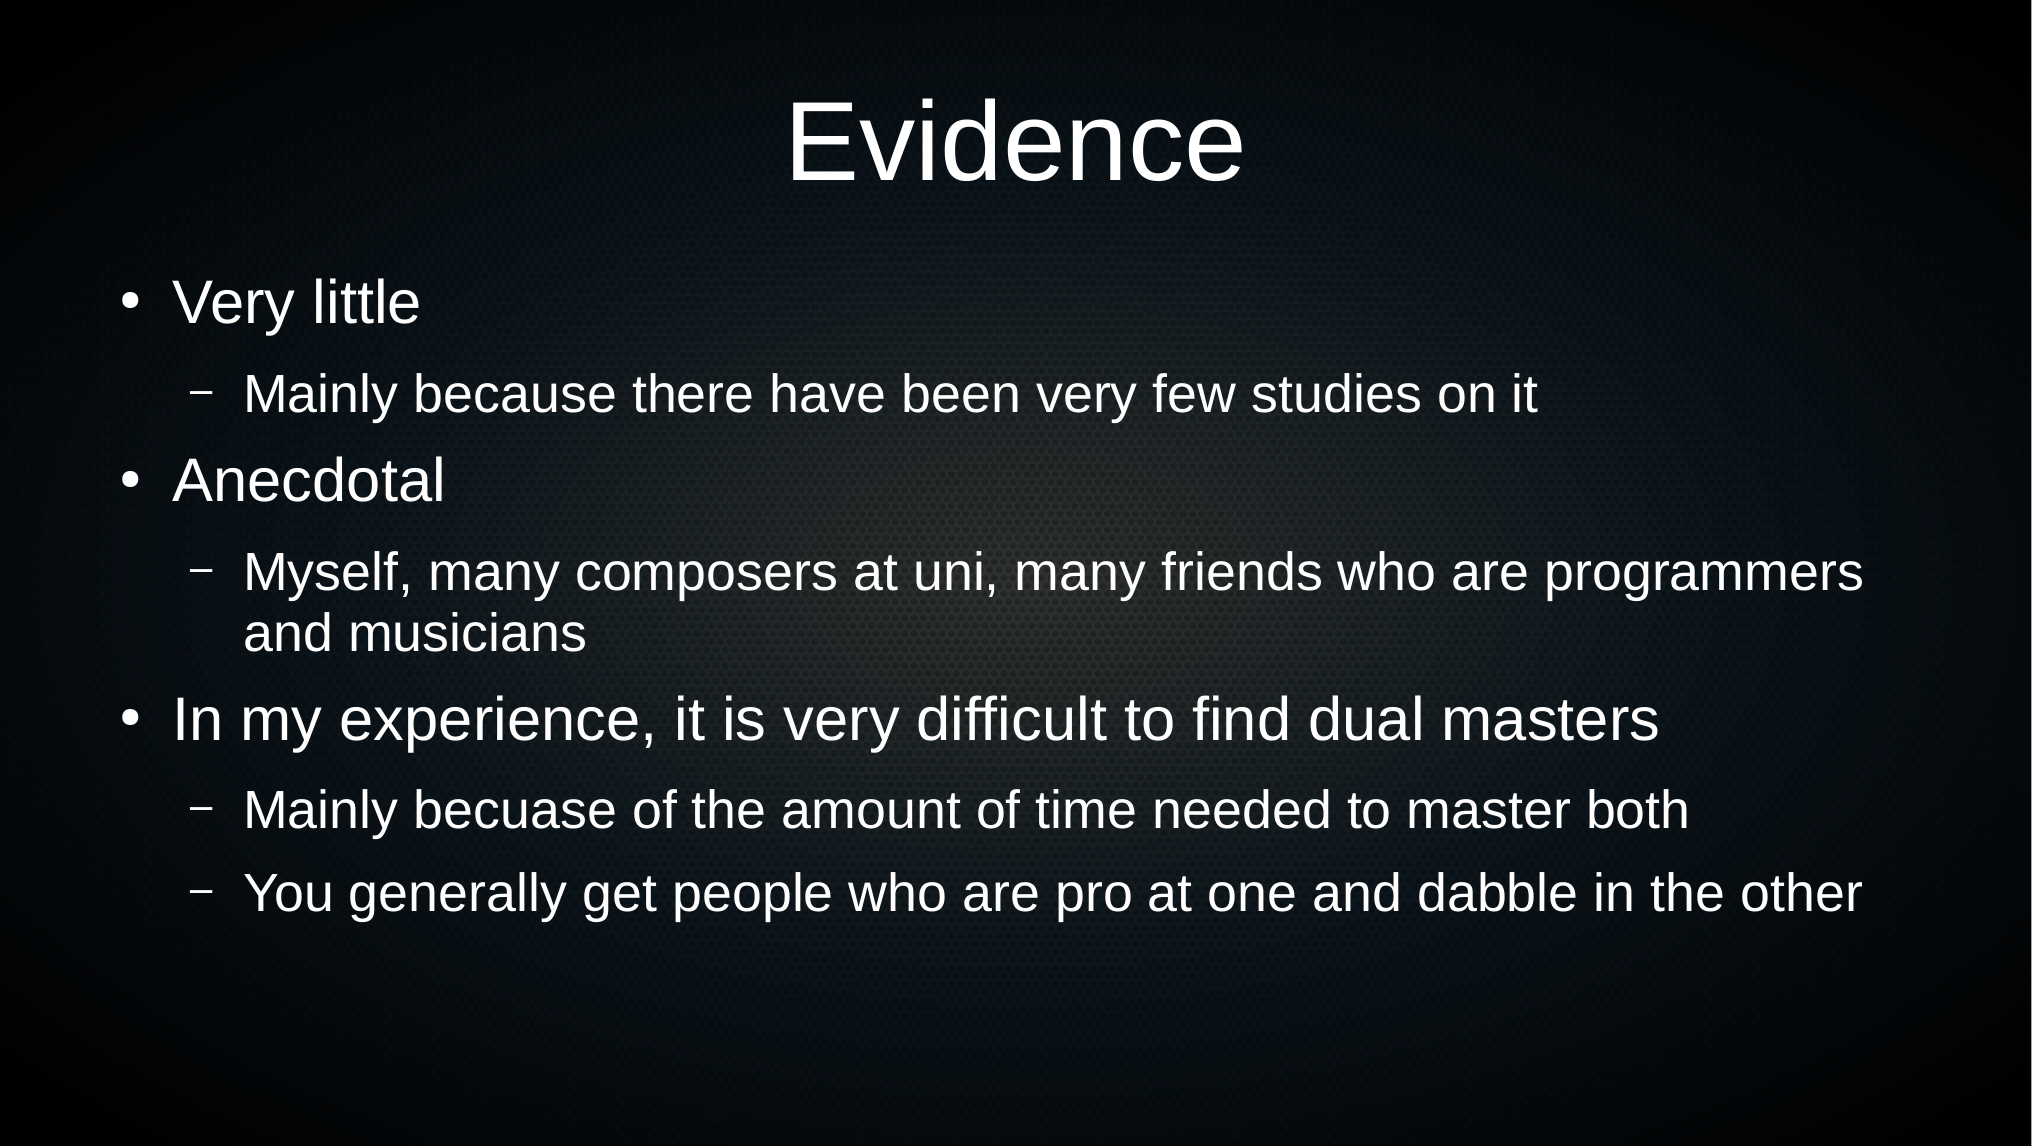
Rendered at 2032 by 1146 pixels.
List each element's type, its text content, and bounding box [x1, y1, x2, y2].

list Very little Mainly because there have been very few studies on it Anecdotal Myself, many composers at uni, many friends who are programmers and musicians In my experience, it is very difficult to find dual masters Mainly becuase of the amount of time needed to master both You generally get people who are pro at one and dabble in the other [101, 268, 1890, 933]
title Evidence [101, 45, 1930, 237]
picture [0, 0, 2032, 1146]
